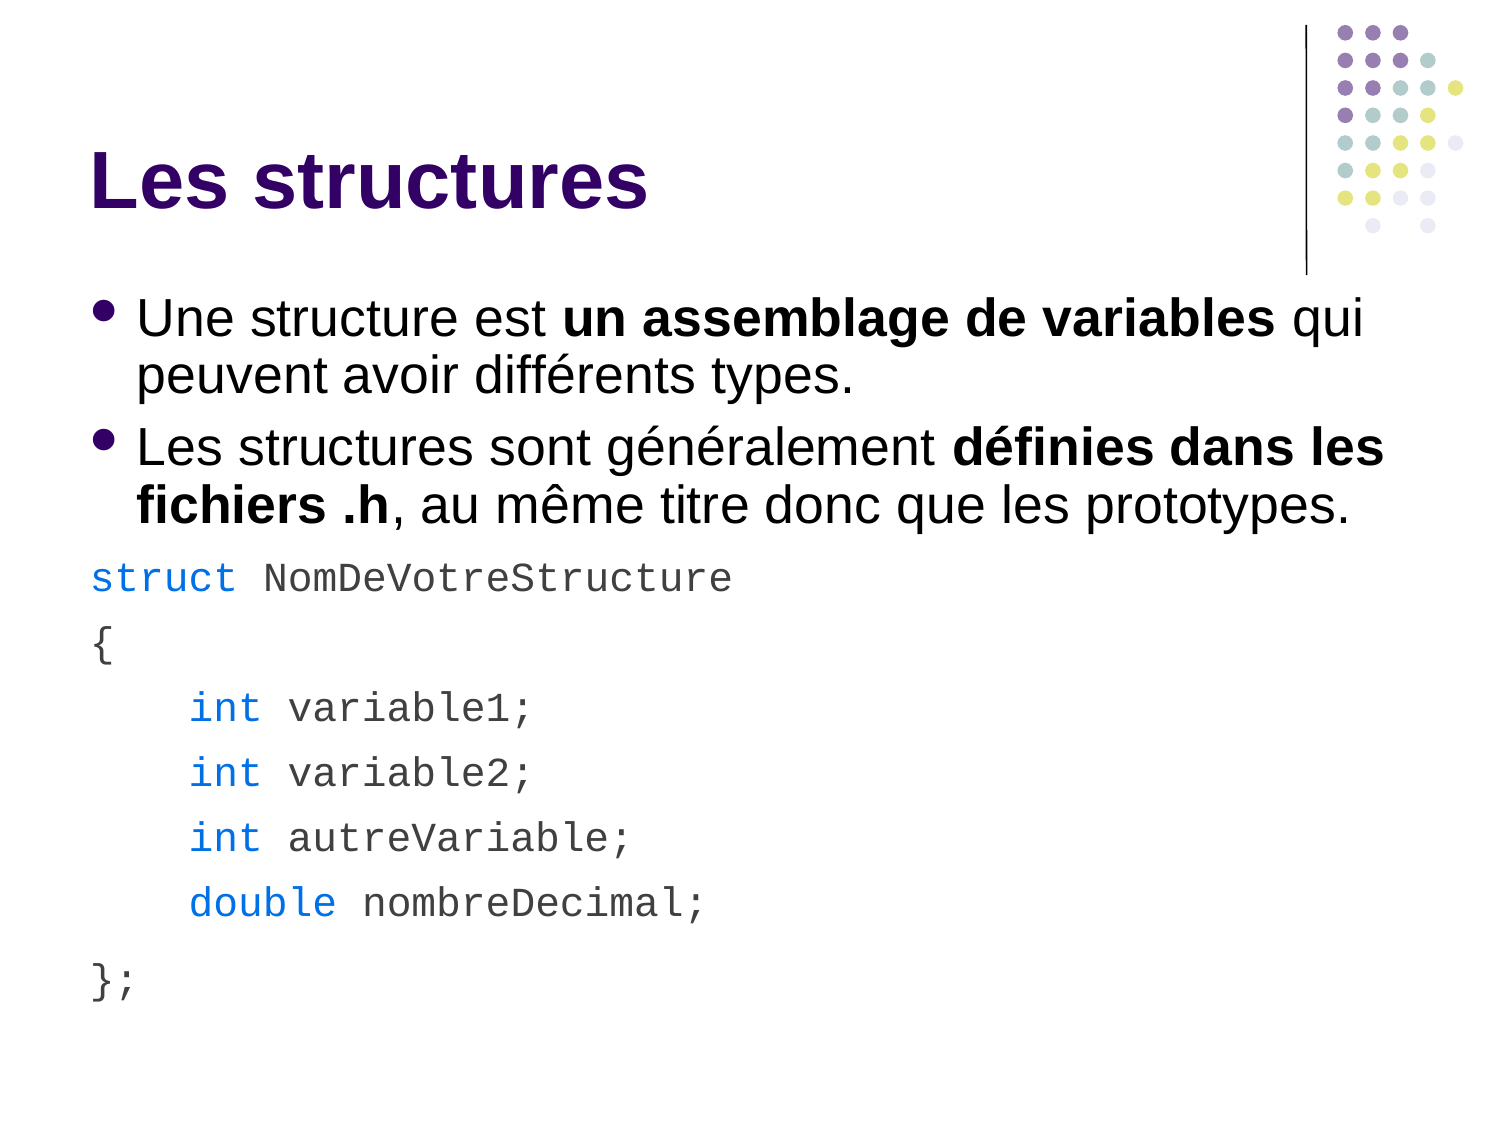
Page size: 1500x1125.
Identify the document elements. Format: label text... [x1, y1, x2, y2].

list Une structure est un assemblage de variables qui peuvent avoir différents types. Les structures sont généralement définies dans les fichiers .h, au même titre donc que les prototypes. struct NomDeVotreStructure { int variable1; int variable2; int autreVariable; double nombreDecimal; }; [75, 282, 1426, 1020]
title Les structures [74, 20, 1313, 233]
